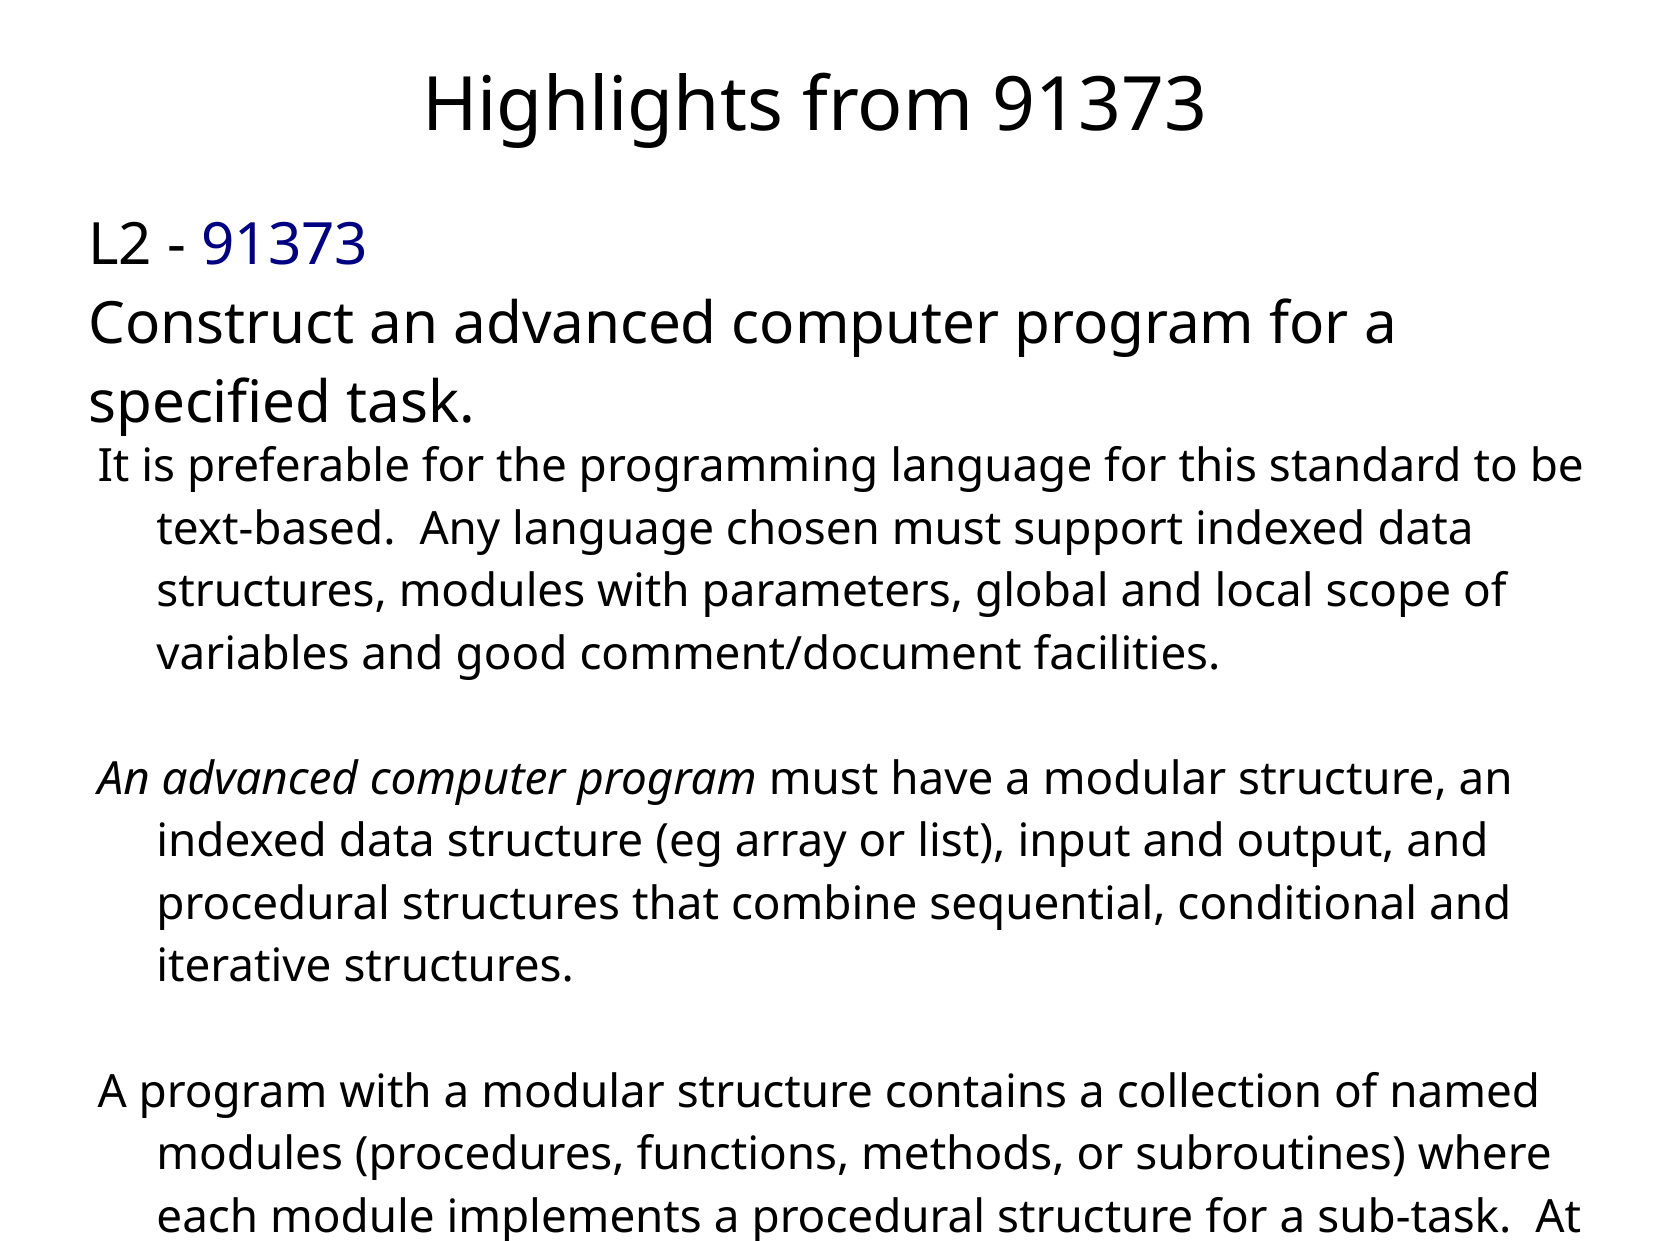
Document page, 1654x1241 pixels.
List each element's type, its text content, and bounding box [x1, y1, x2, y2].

title Highlights from 91373 [71, 18, 1560, 184]
title L2 - 91373 Construct an advanced computer program for a specified task. [88, 204, 1577, 425]
text_box It is preferable for the programming language for this standard to be text-based. Any language chosen must support indexed data structures, modules with parameters, global and local scope of variables and good comment/document facilities. An advanced computer program must have a modular structure, an indexed data structure (eg array or list), input and output, and procedural structures that combine sequential, conditional and iterative structures. A program with a modular structure contains a collection of named modules (procedures, functions, methods, or subroutines) where each module implements a procedural structure for a sub-task. At least the top-level module (and possibly others) must contain calls to other modules. The modules should include parameters as needed. [82, 425, 1630, 1241]
